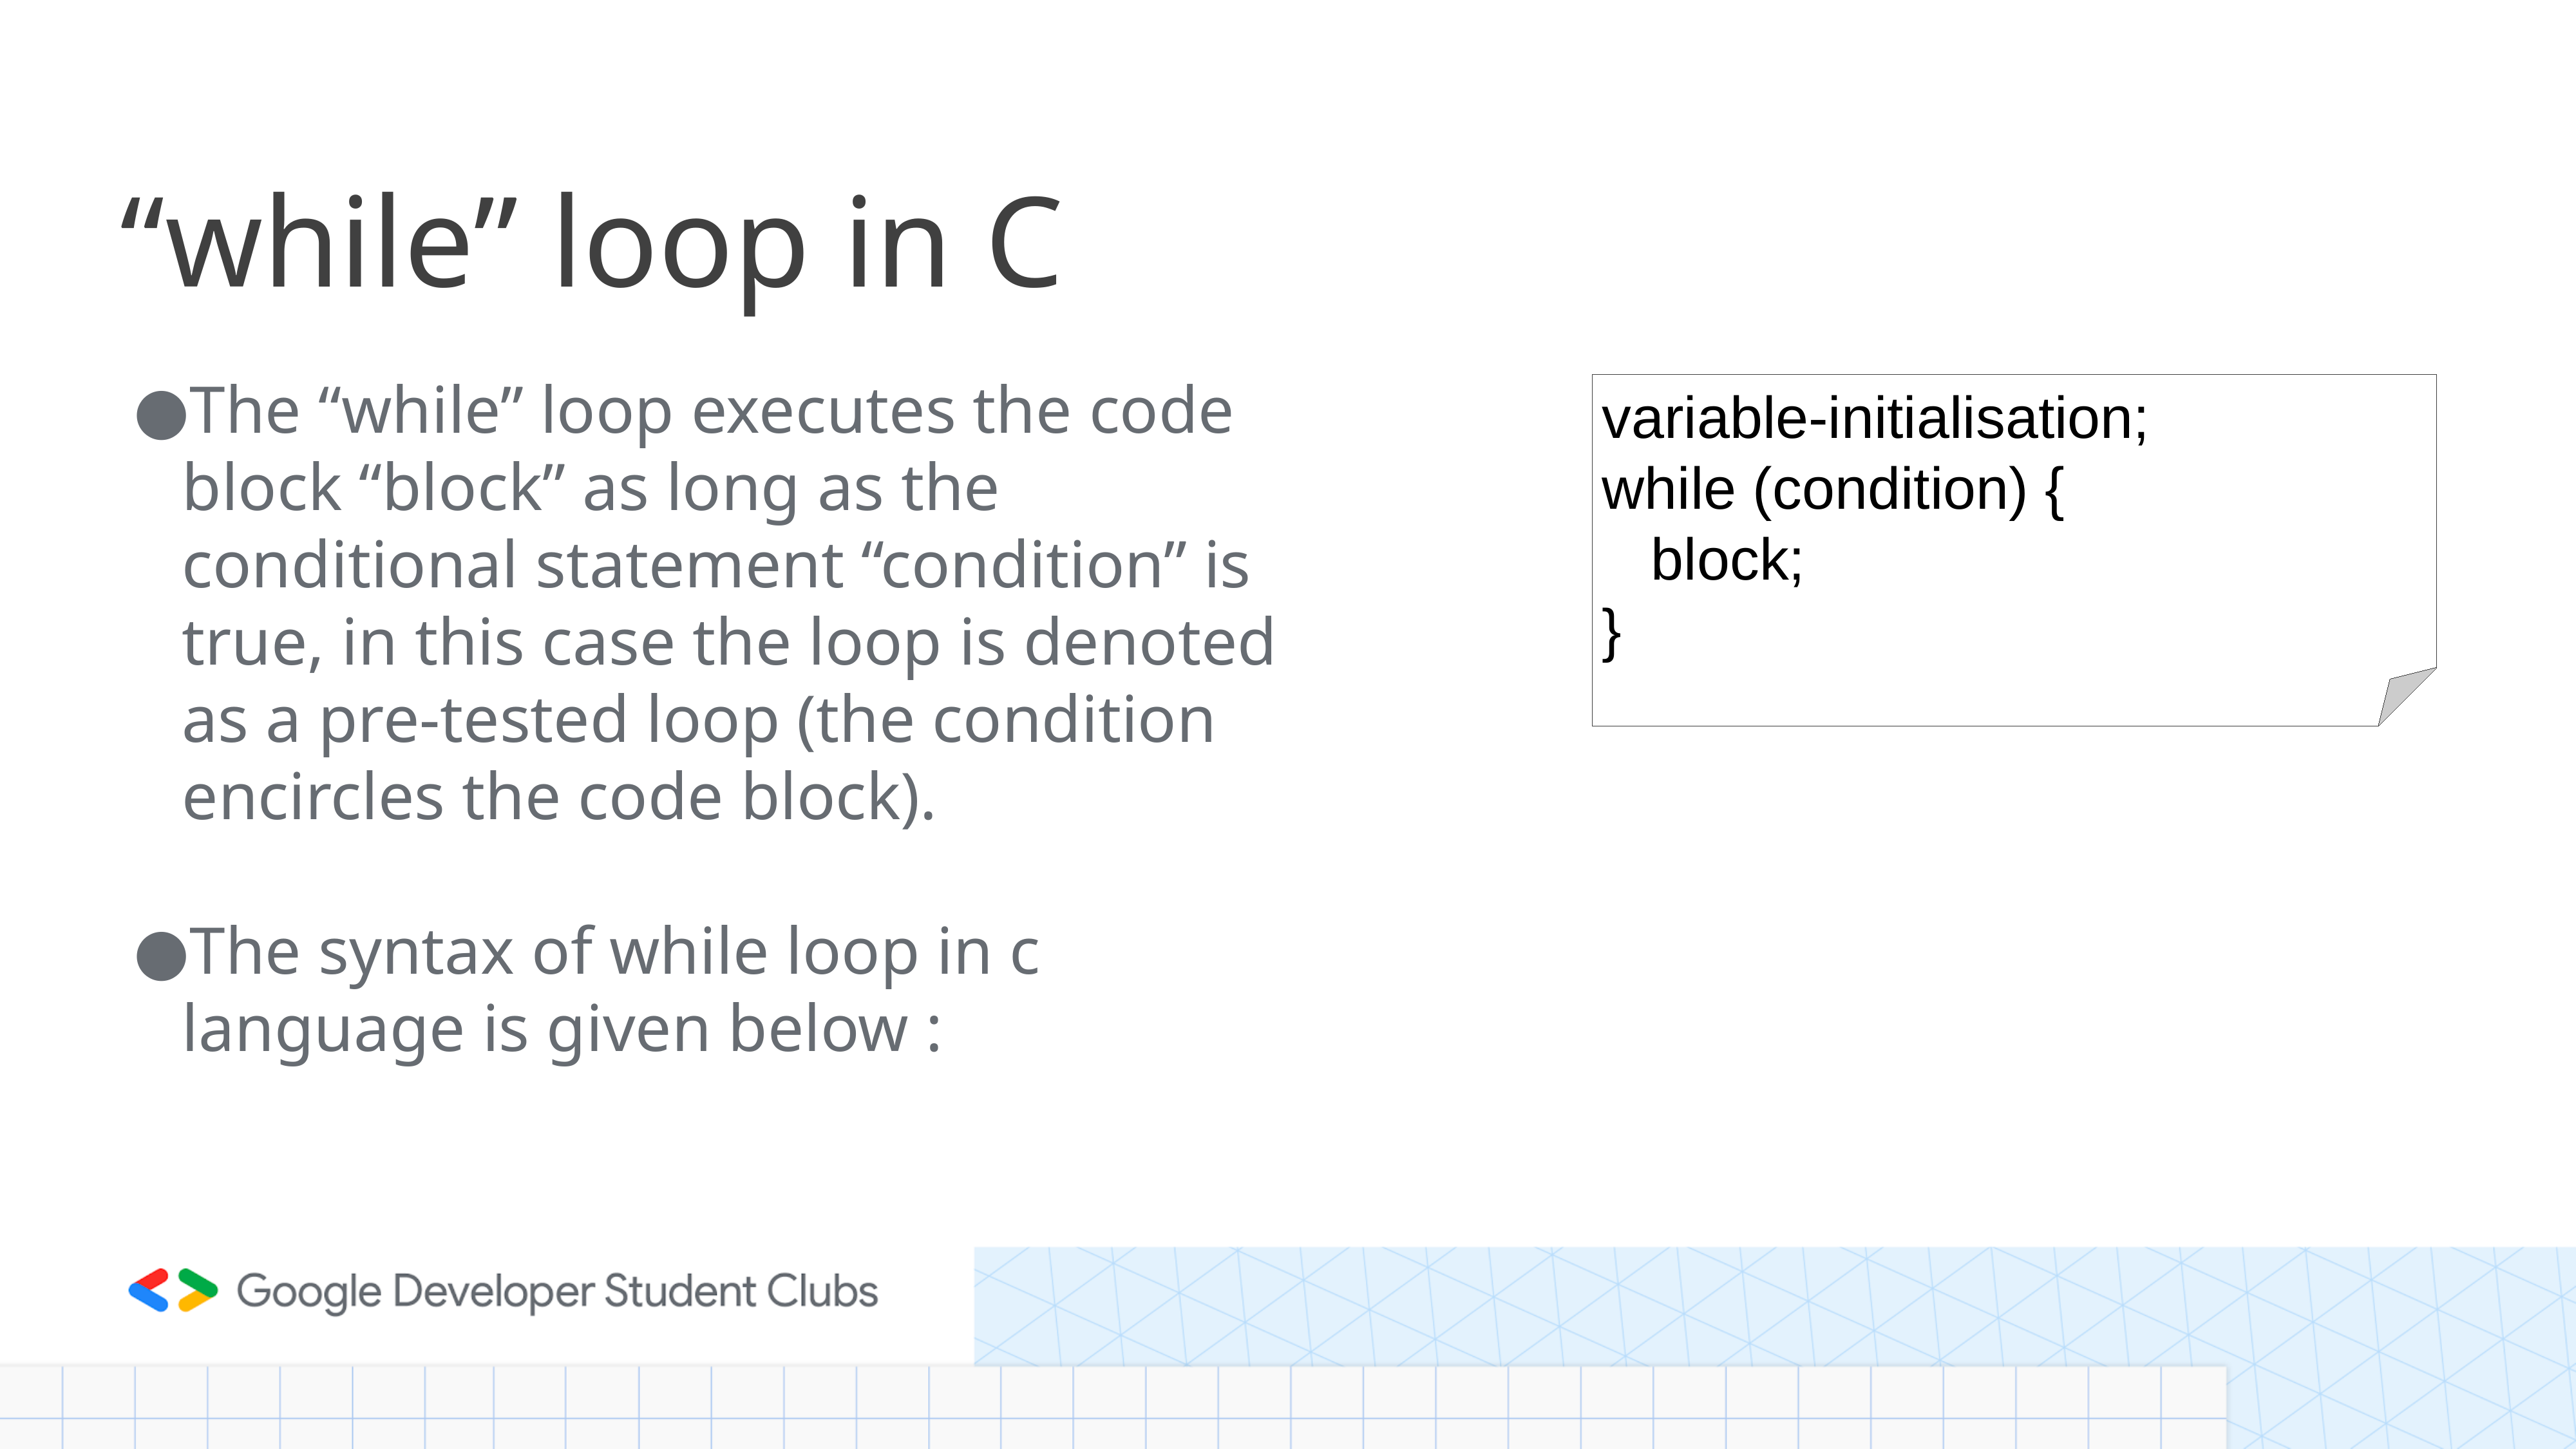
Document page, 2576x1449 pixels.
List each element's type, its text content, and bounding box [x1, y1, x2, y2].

list The “while” loop executes the code block “block” as long as the conditional statement “condition” is true, in this case the loop is denoted as a pre-tested loop (the condition encircles the code block). The syntax of while loop in c language is given below : [124, 359, 1340, 1159]
text_box variable-initialisation; while (condition) { block; } [1592, 374, 2437, 726]
picture [0, 0, 2576, 1449]
title “while” loop in C [94, 136, 2414, 339]
